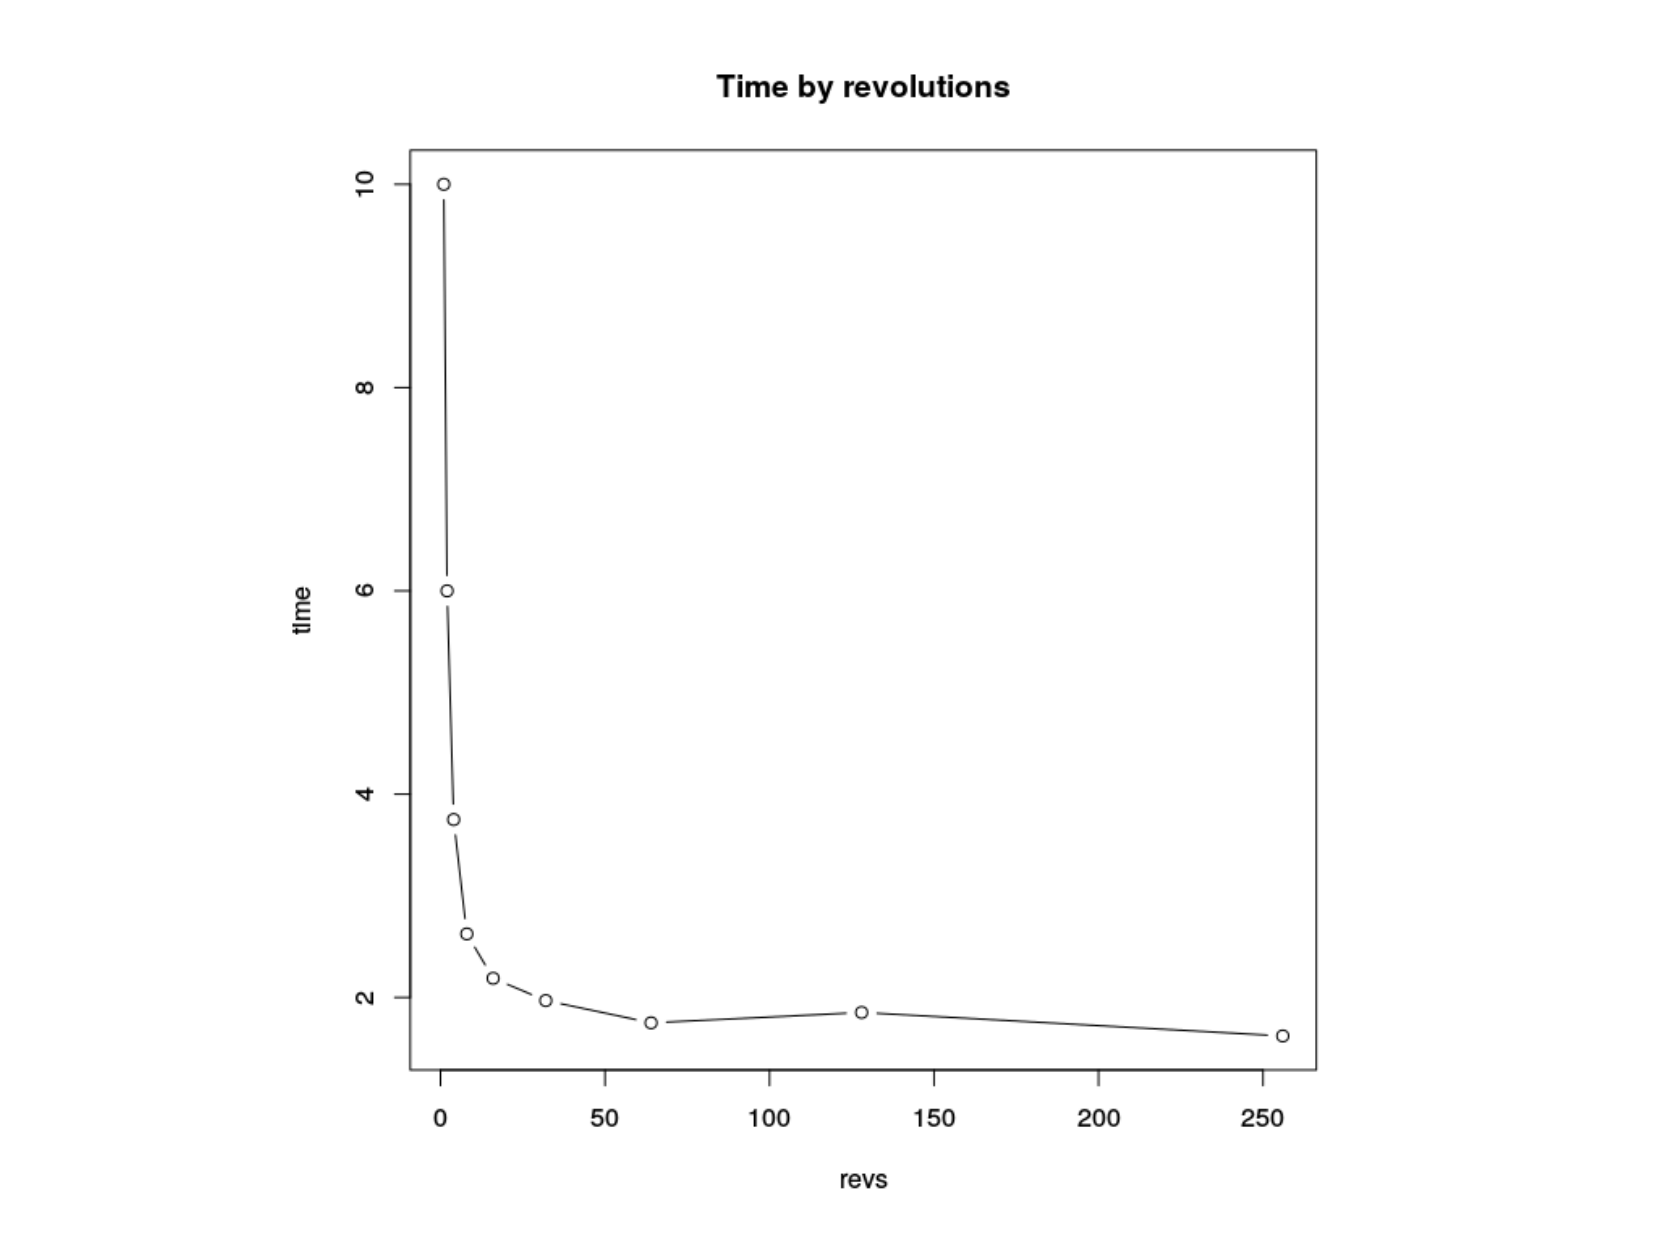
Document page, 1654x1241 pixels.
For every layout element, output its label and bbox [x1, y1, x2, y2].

picture [283, 23, 1382, 1229]
